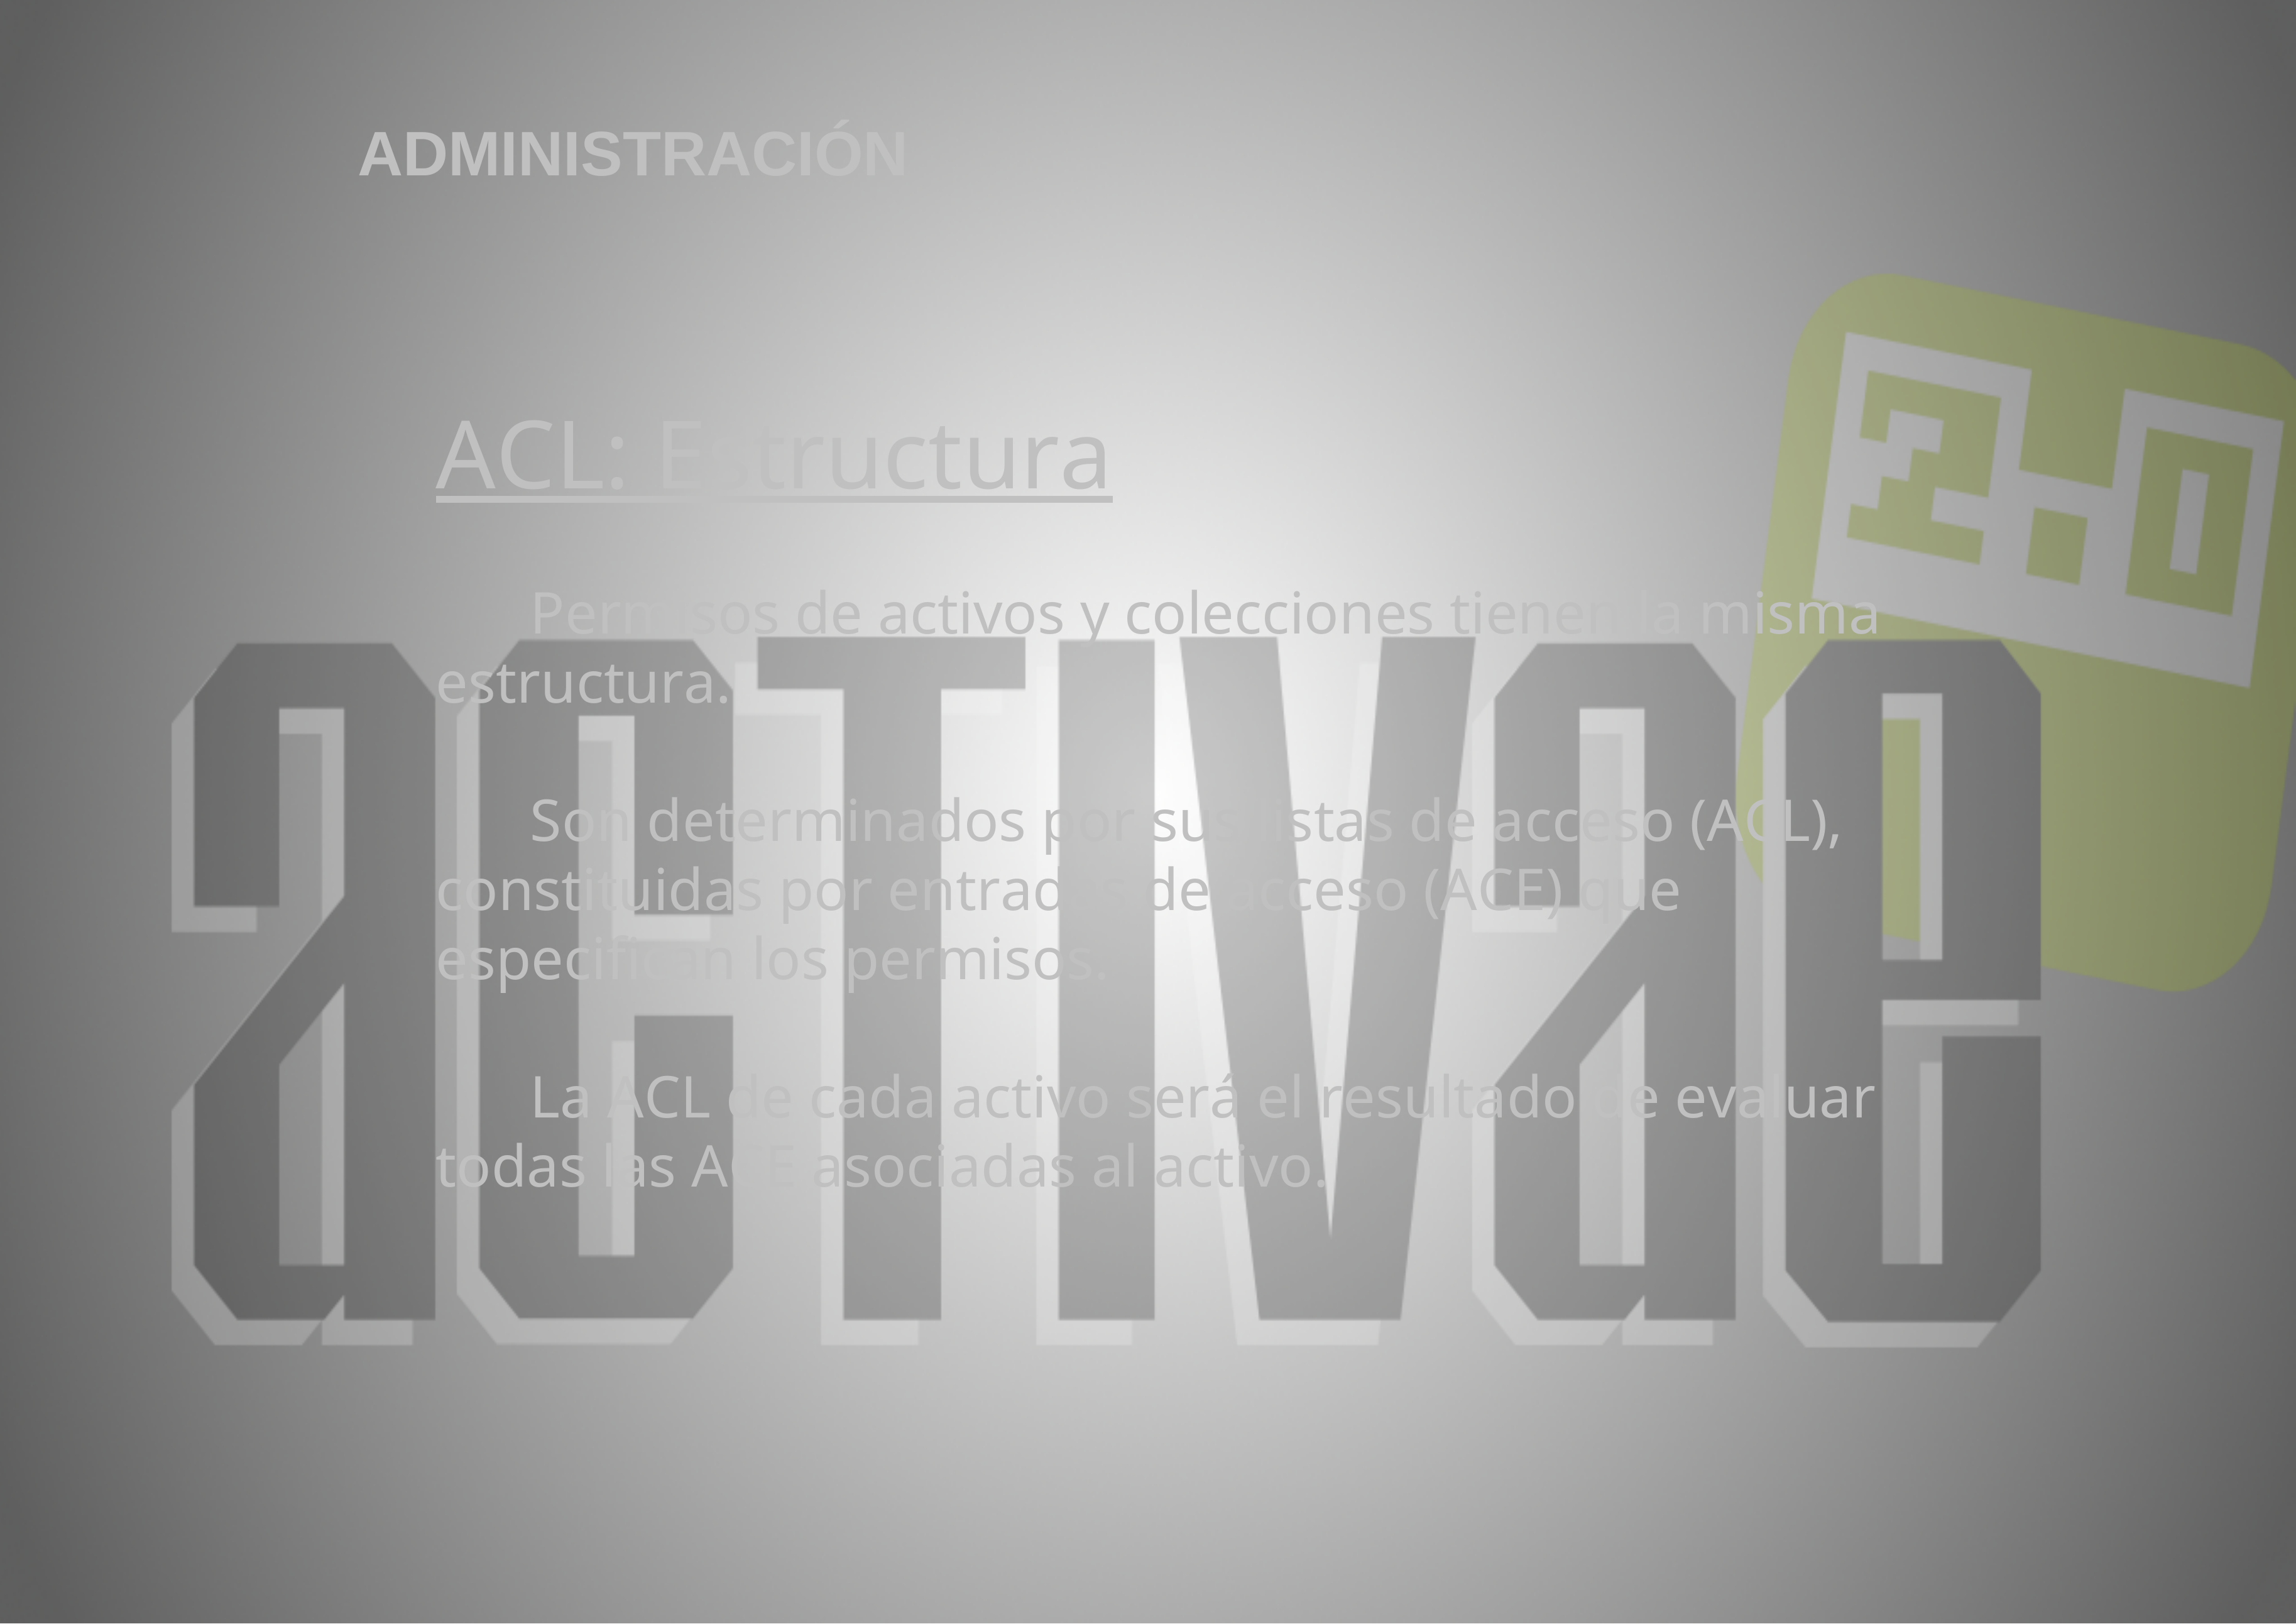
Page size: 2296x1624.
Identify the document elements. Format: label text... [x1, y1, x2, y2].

text_box ACL: Estructura Permisos de activos y colecciones tienen la misma estructura. Son determinados por sus listas de acceso (ACL), constituidas por entradas de acceso (ACE) que especifican los permisos. La ACL de cada activo será el resultado de evaluar todas las ACE asociadas al activo. [427, 390, 2004, 1281]
picture [0, 0, 2296, 1623]
text_box ADMINISTRACIÓN [215, 112, 910, 189]
